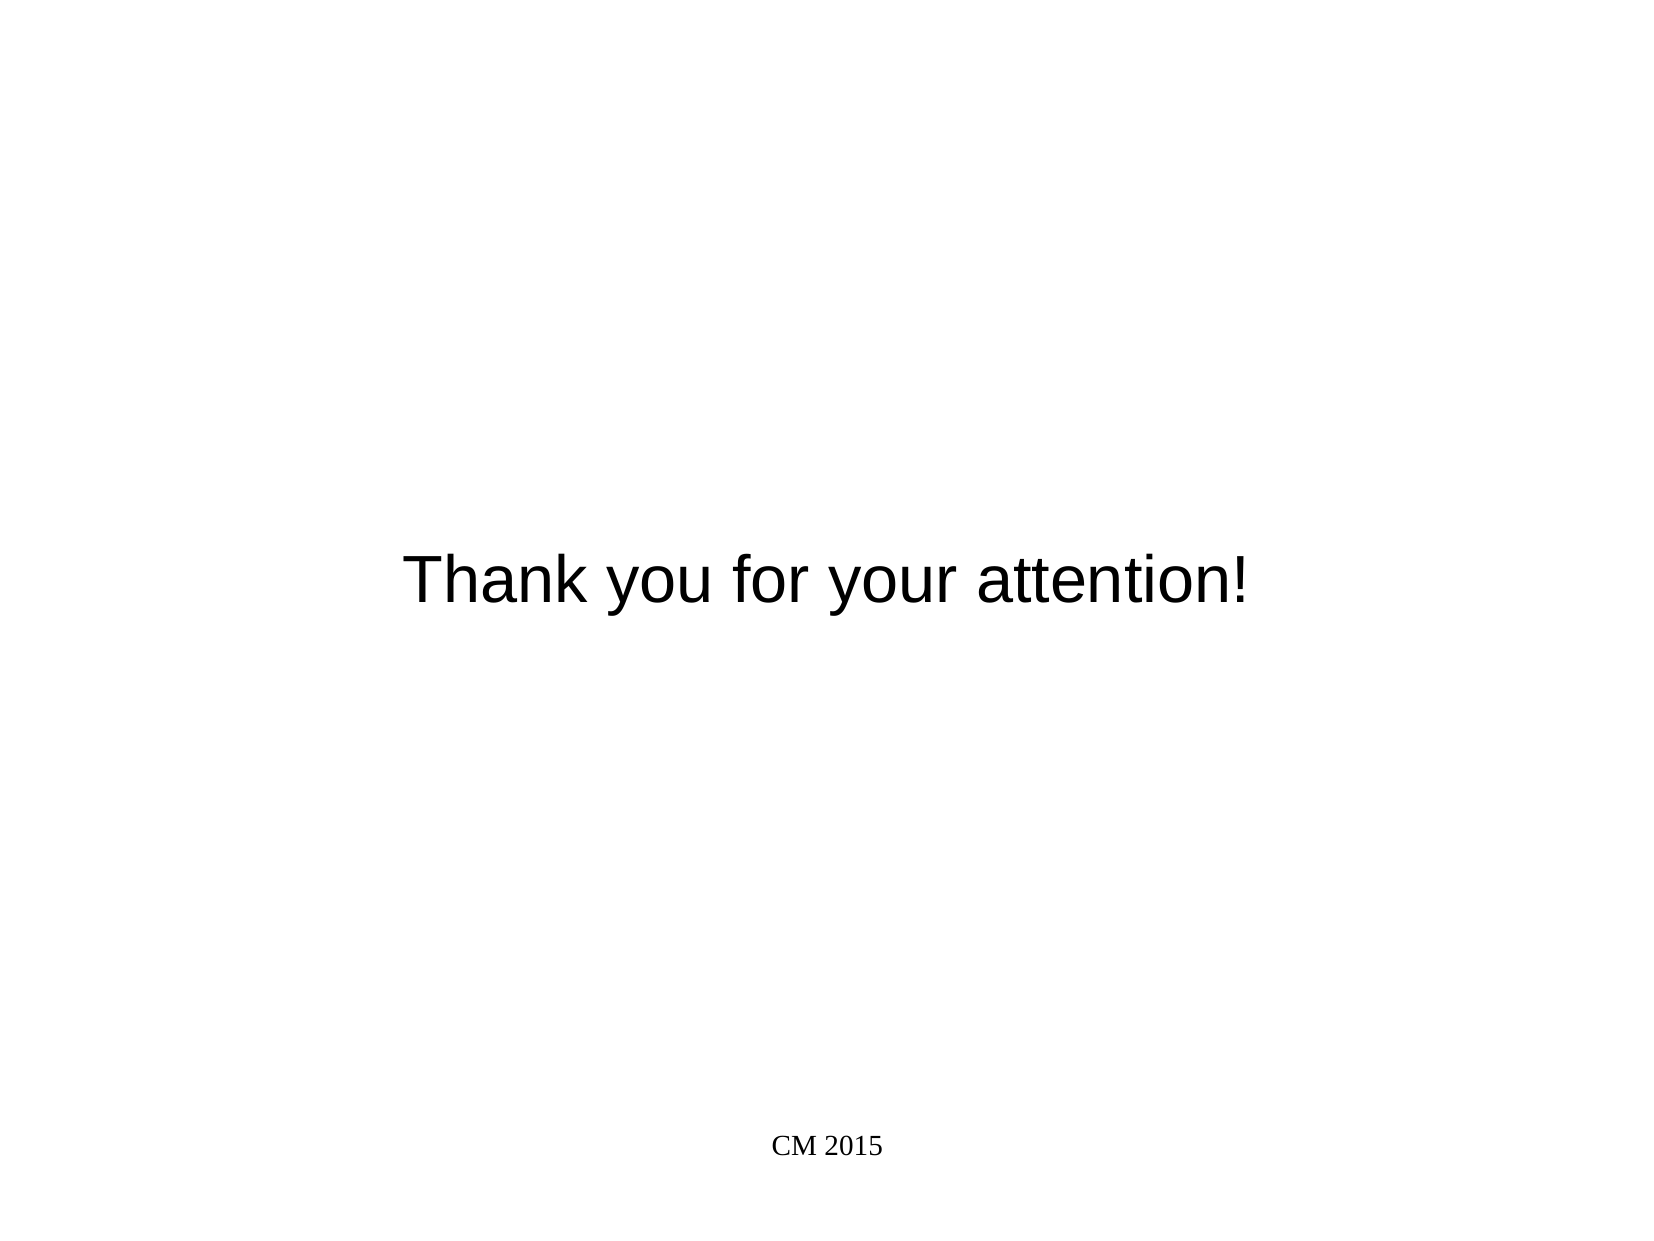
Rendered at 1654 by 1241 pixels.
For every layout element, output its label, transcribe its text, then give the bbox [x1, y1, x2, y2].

subtitle Thank you for your attention! [82, 49, 1571, 1109]
